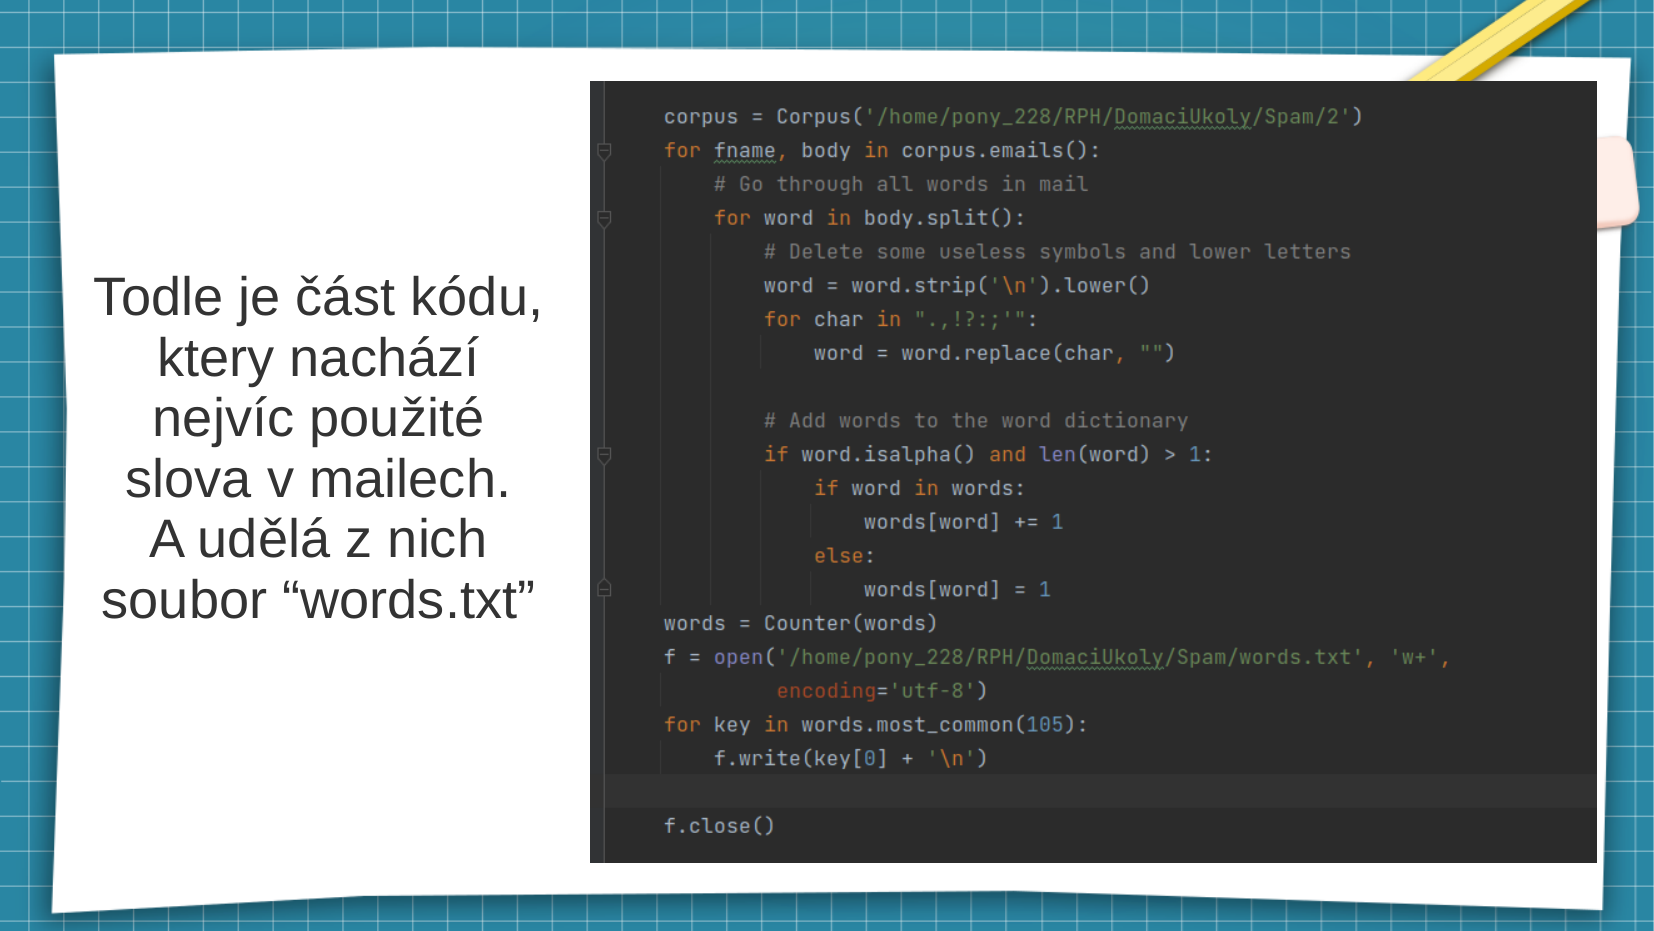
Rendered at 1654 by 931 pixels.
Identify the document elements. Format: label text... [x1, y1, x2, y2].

picture [0, 0, 1654, 931]
text_box Todle je část kódu, ktery nachází nejvíc použité slova v mailech. A udělá z nich soubor “words.txt” [75, 259, 563, 638]
